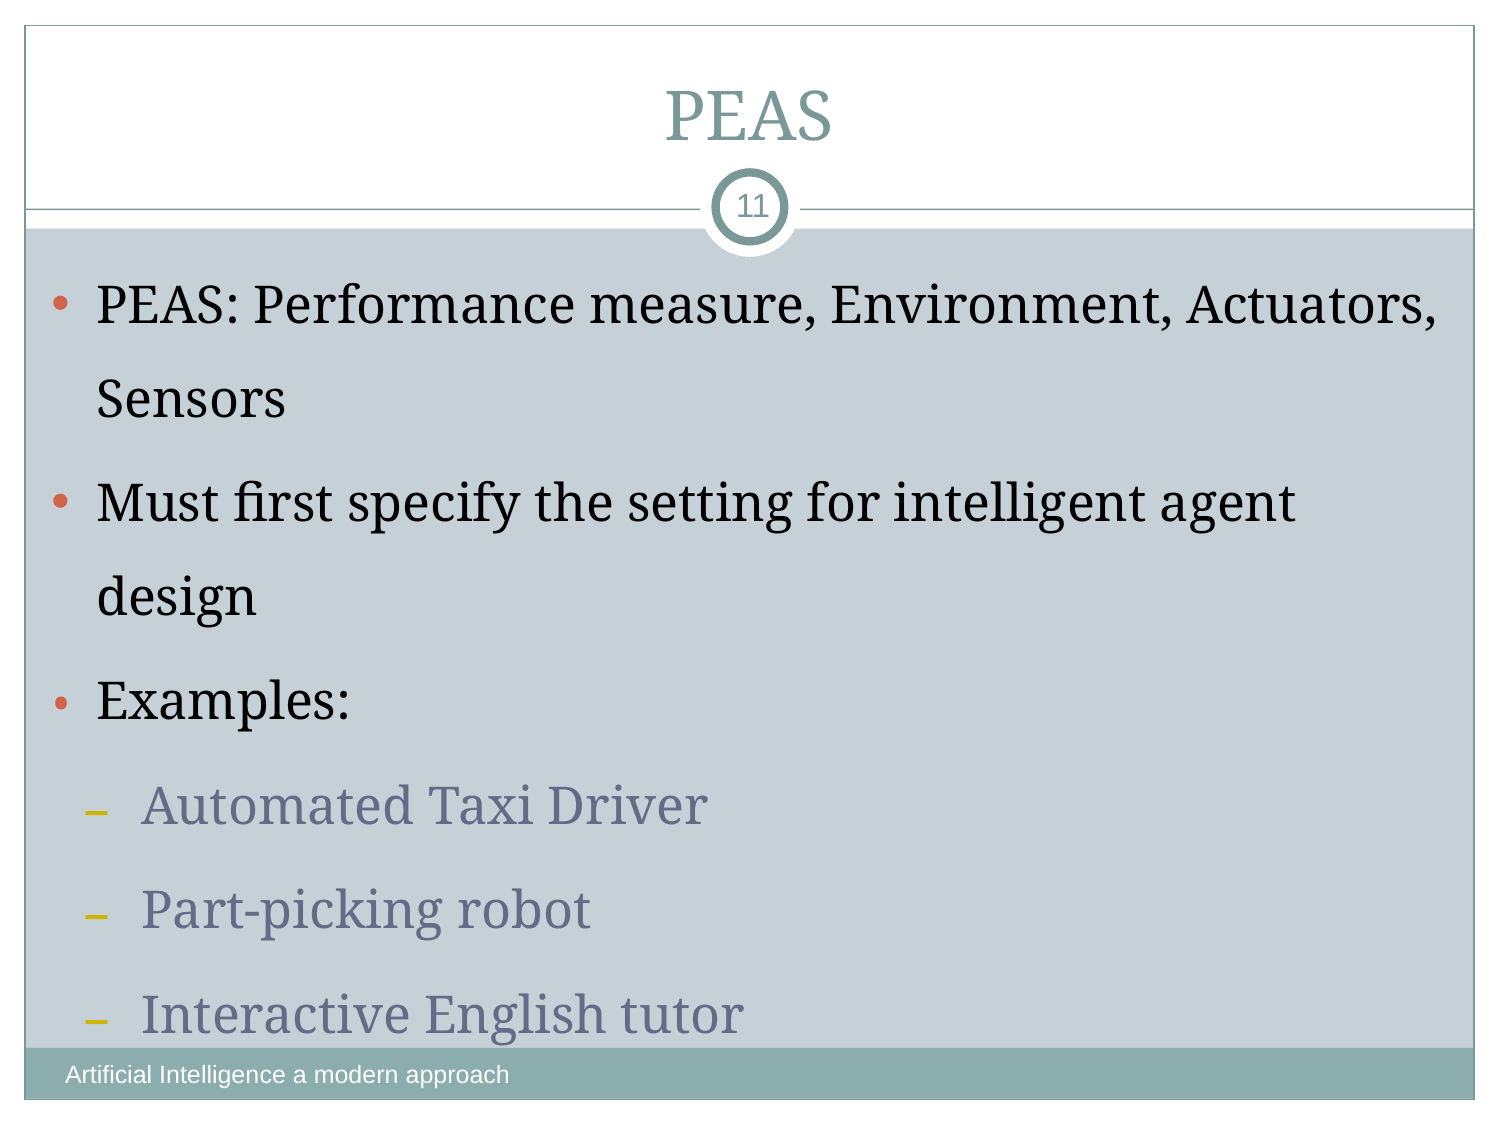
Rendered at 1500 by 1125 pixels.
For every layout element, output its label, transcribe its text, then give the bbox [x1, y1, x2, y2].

text_box Artificial Intelligence a modern approach [49, 1051, 638, 1112]
list PEAS: Performance measure, Environment, Actuators, Sensors Must first specify the setting for intelligent agent design Examples: Automated Taxi Driver Part-picking robot Interactive English tutor [36, 232, 1460, 1051]
text_box <number> [715, 168, 791, 232]
title PEAS [49, 37, 1450, 162]
